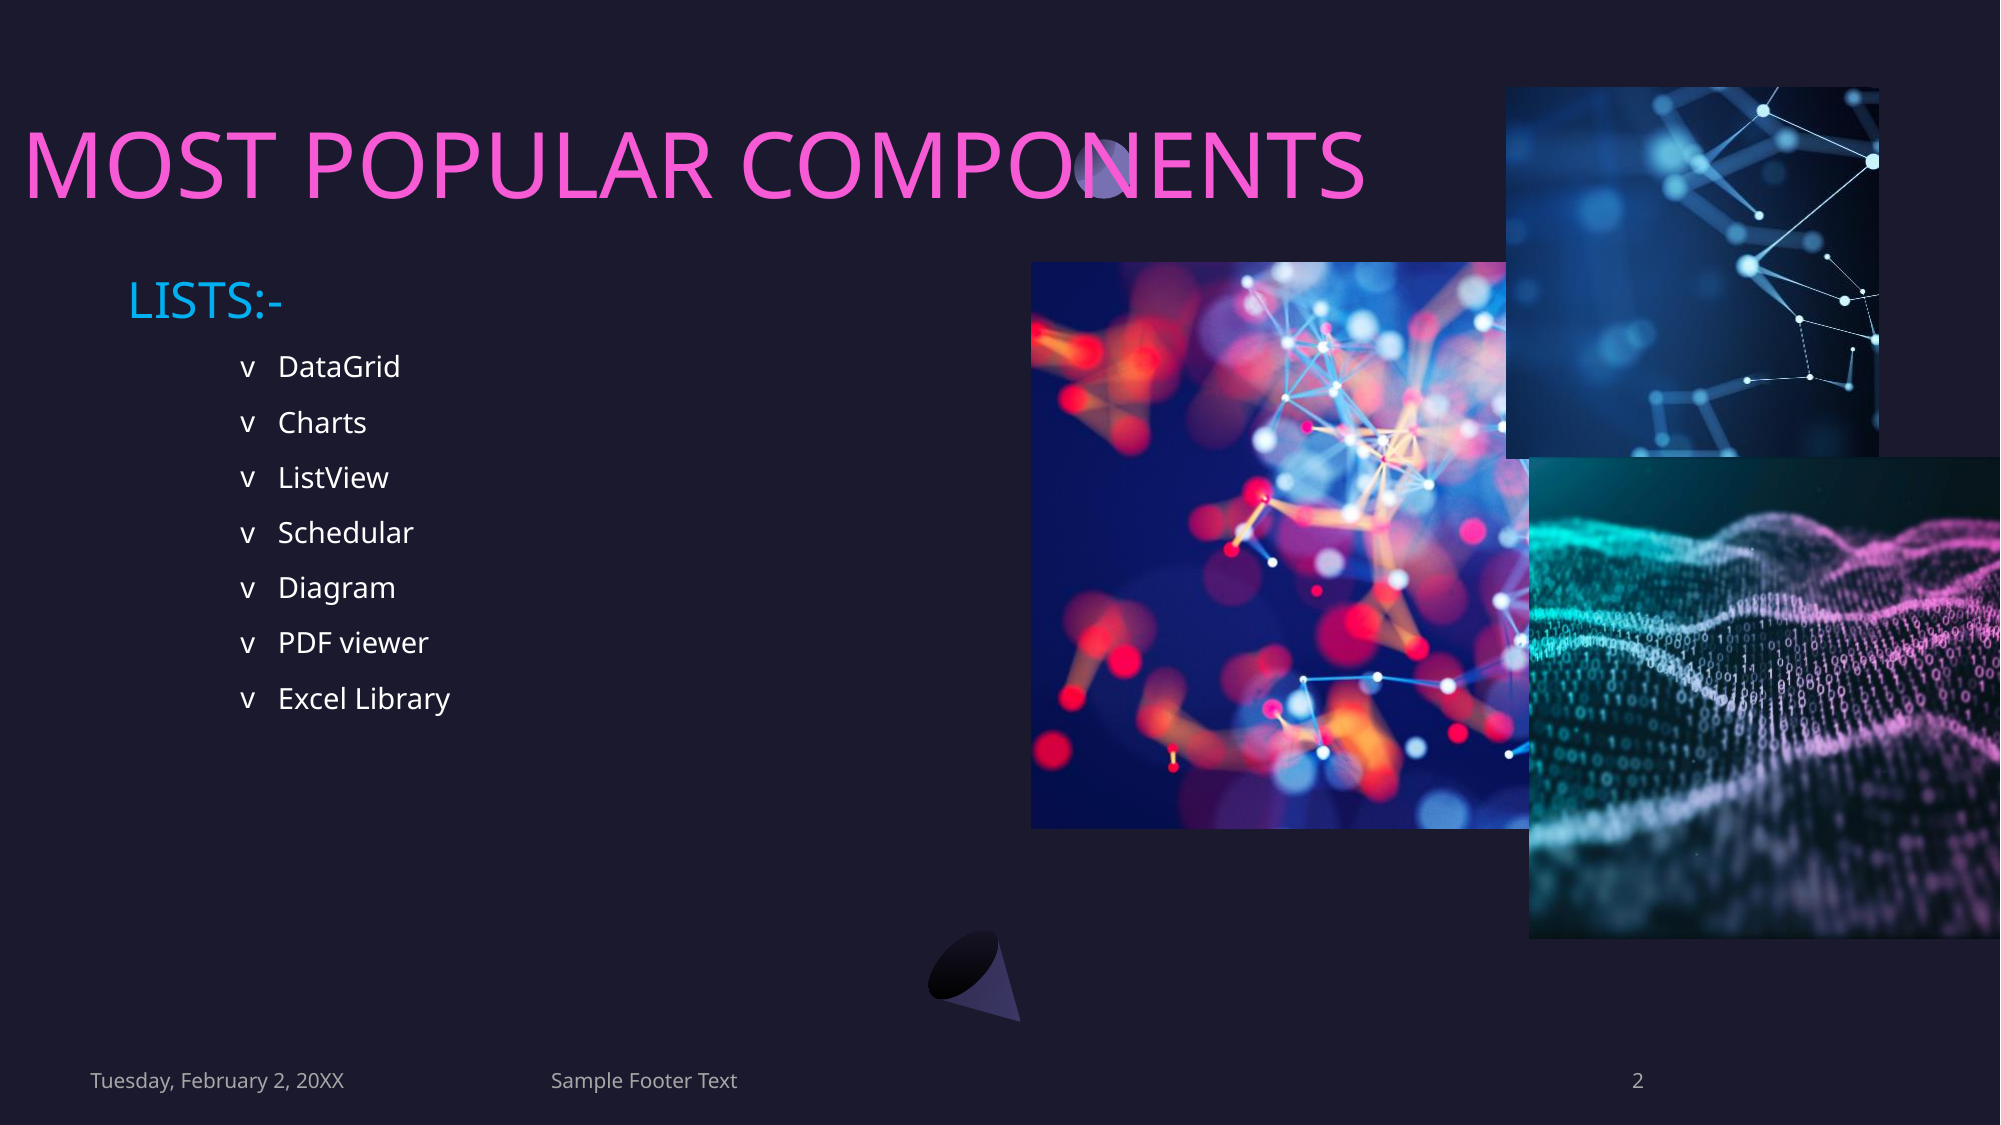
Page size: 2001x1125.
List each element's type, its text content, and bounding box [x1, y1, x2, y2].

title MOST POPULAR COMPONENTS [21, 59, 1402, 219]
text_box Sample Footer Text [551, 1067, 1598, 1093]
text_box Tuesday, February 2, 20XX [90, 1067, 522, 1093]
picture [1031, 87, 2000, 940]
list LISTS:- DataGrid Charts ListView Schedular Diagram PDF viewer Excel Library [90, 262, 676, 1000]
text_box [1632, 1067, 1910, 1093]
